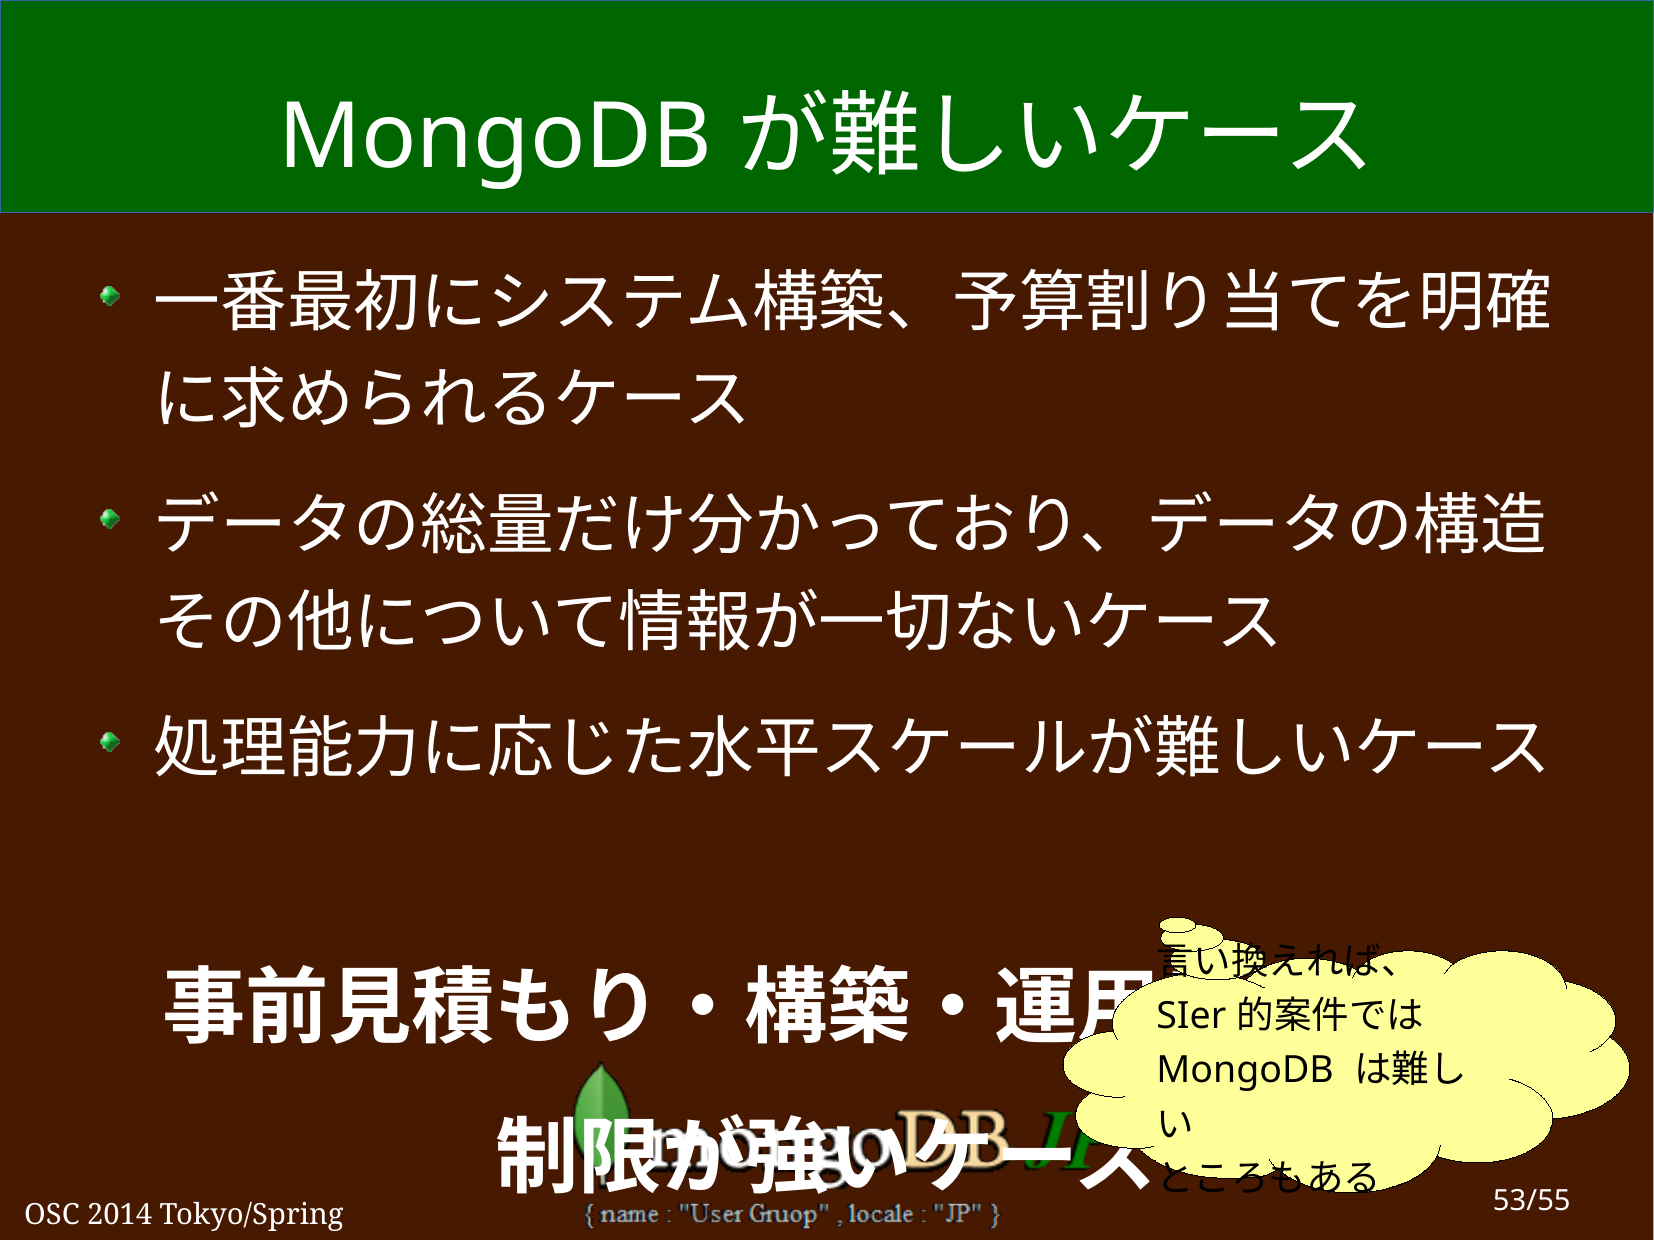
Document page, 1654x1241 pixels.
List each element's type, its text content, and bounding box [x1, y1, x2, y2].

title MongoDBが難しいケース [82, 49, 1571, 207]
picture [566, 1058, 1140, 1241]
text_box 言い換えれば、 SIer的案件では MongoDB は難しい ところもある [1062, 917, 1630, 1193]
list 一番最初にシステム構築、予算割り当てを明確に求められるケース データの総量だけ分かっており、データの構造その他について情報が一切ないケース 処理能力に応じた水平スケールが難しいケース 事前見積もり・構築・運用について 制限が強いケース [82, 247, 1571, 968]
picture [1127, 1149, 1140, 1170]
